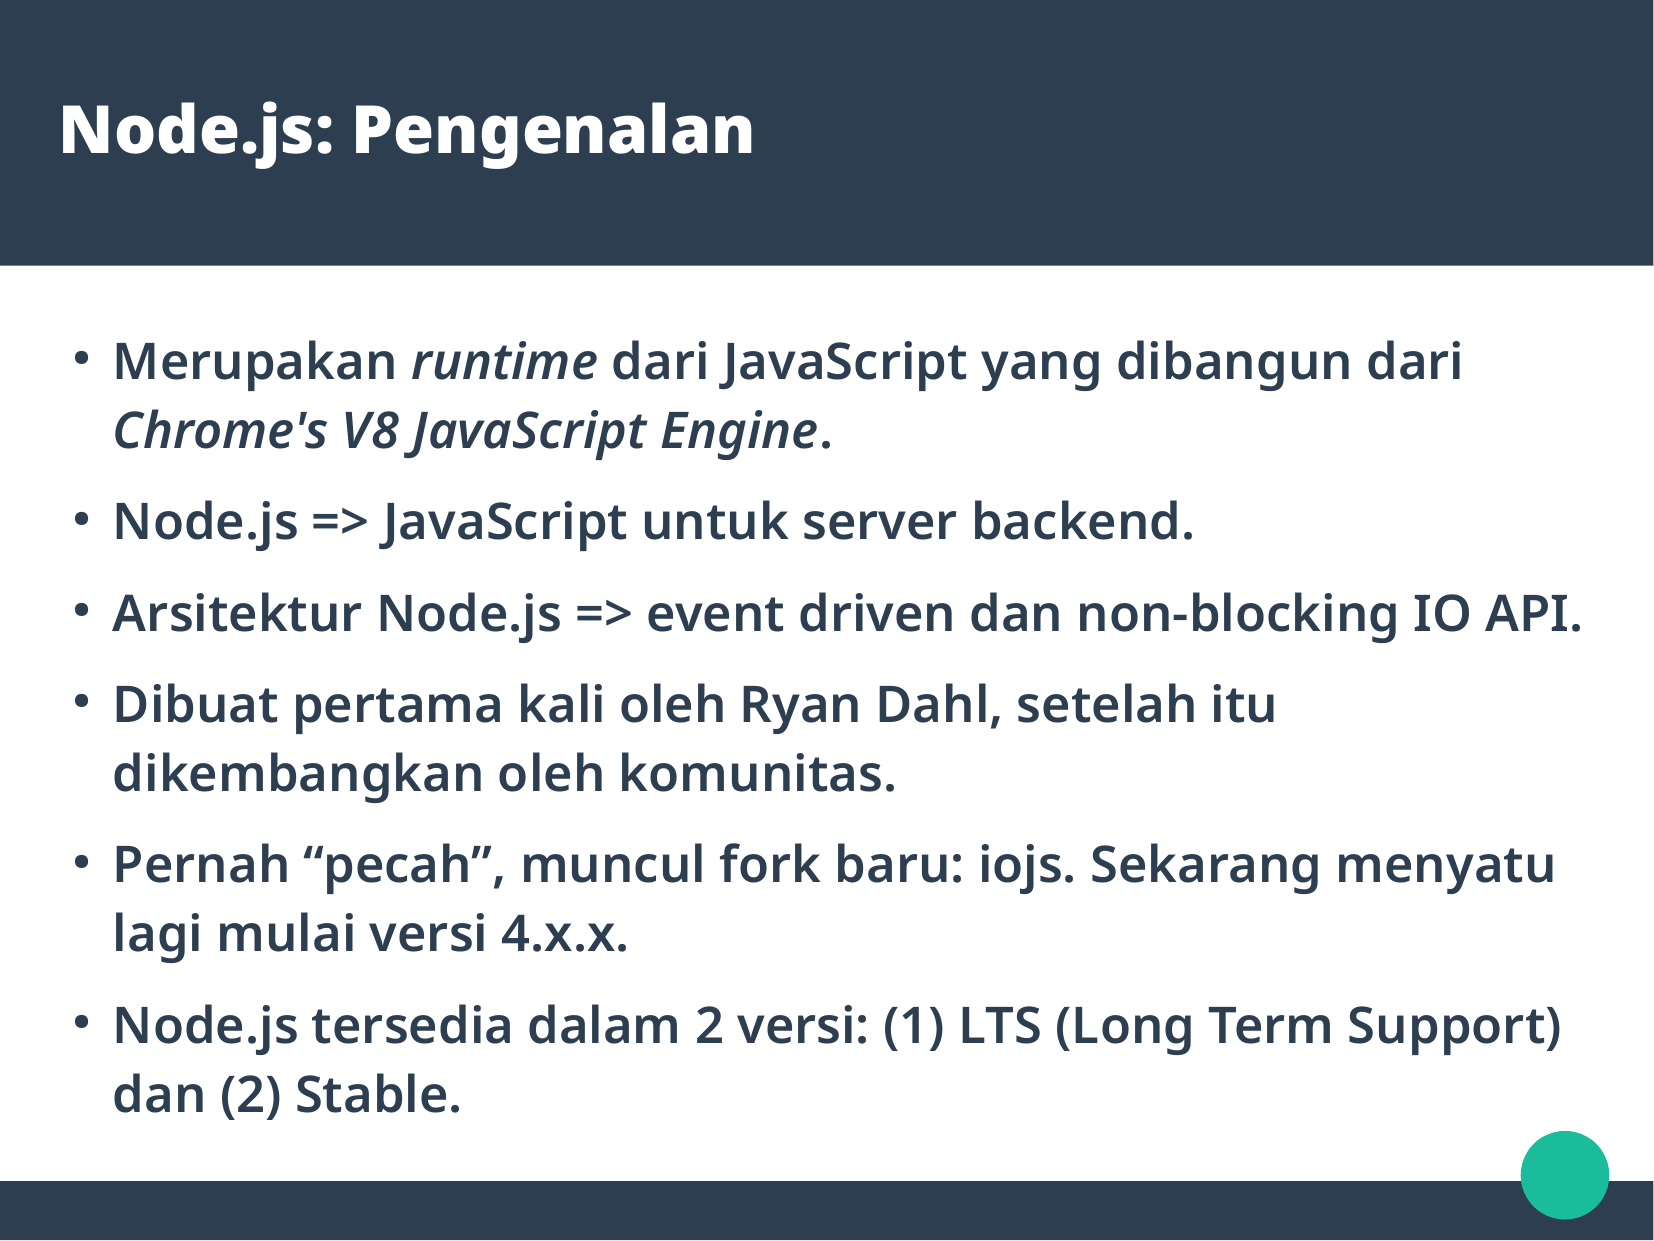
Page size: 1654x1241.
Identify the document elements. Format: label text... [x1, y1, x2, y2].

title Node.js: Pengenalan [59, 49, 1595, 207]
list Merupakan runtime dari JavaScript yang dibangun dari Chrome's V8 JavaScript Engine. Node.js => JavaScript untuk server backend. Arsitektur Node.js => event driven dan non-blocking IO API. Dibuat pertama kali oleh Ryan Dahl, setelah itu dikembangkan oleh komunitas. Pernah “pecah”, muncul fork baru: iojs. Sekarang menyatu lagi mulai versi 4.x.x. Node.js tersedia dalam 2 versi: (1) LTS (Long Term Support) dan (2) Stable. [59, 324, 1595, 1152]
